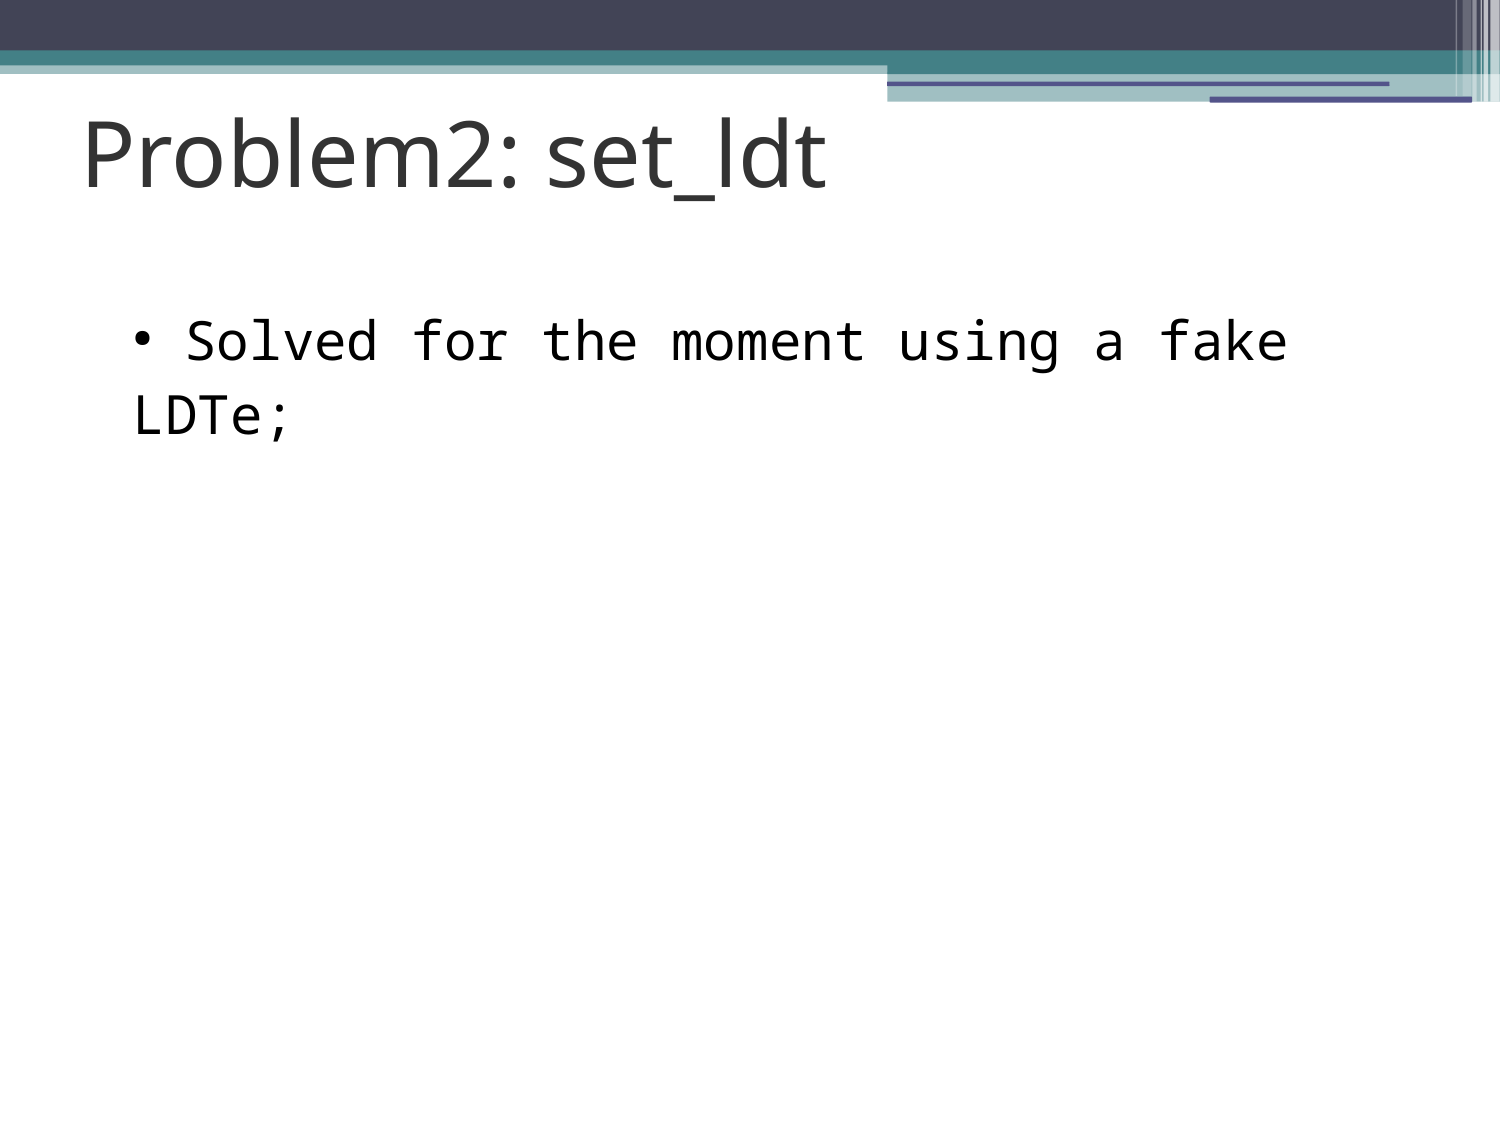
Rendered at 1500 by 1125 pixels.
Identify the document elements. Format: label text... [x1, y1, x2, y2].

text_box Solved for the moment using a fake LDTe; [118, 295, 1418, 768]
text_box Problem2: set_ldt [65, 88, 1500, 214]
